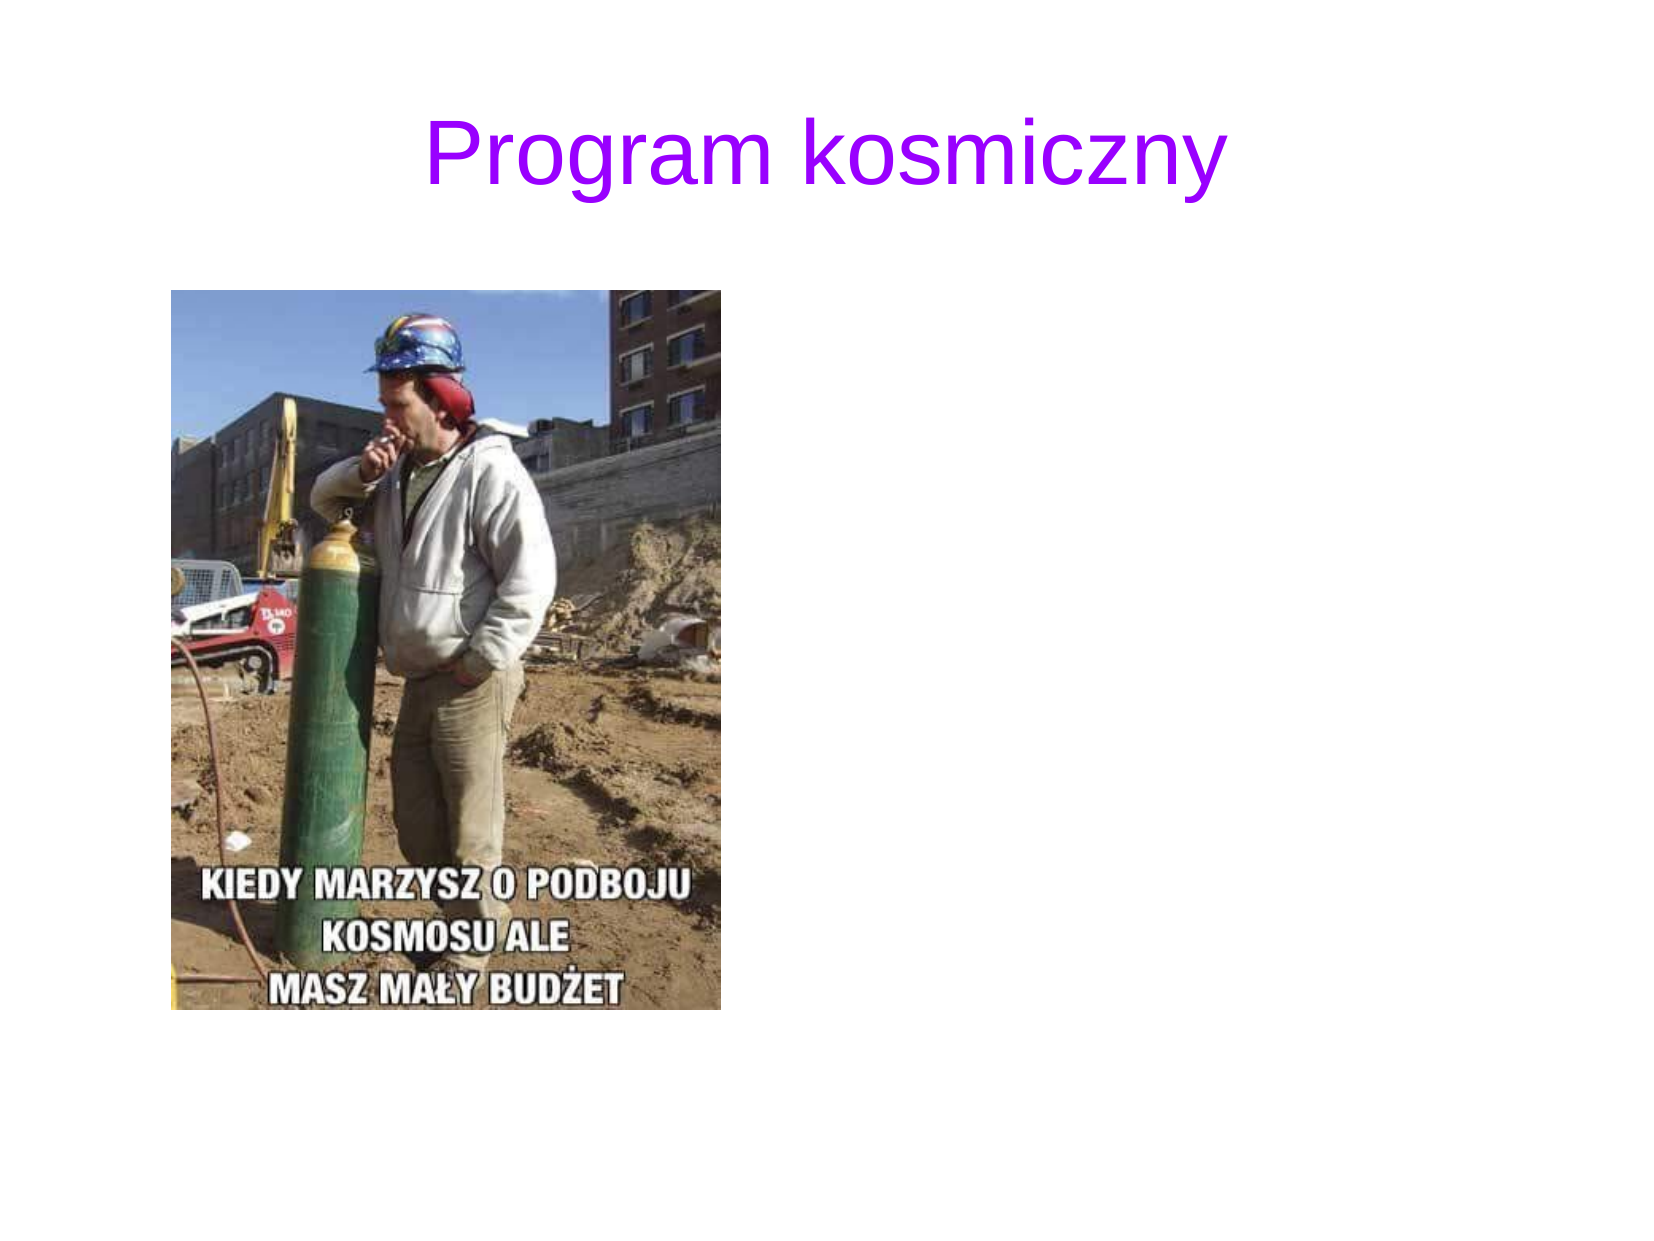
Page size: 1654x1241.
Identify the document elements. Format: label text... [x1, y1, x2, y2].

picture [171, 290, 721, 1010]
title Program kosmiczny [82, 49, 1571, 257]
